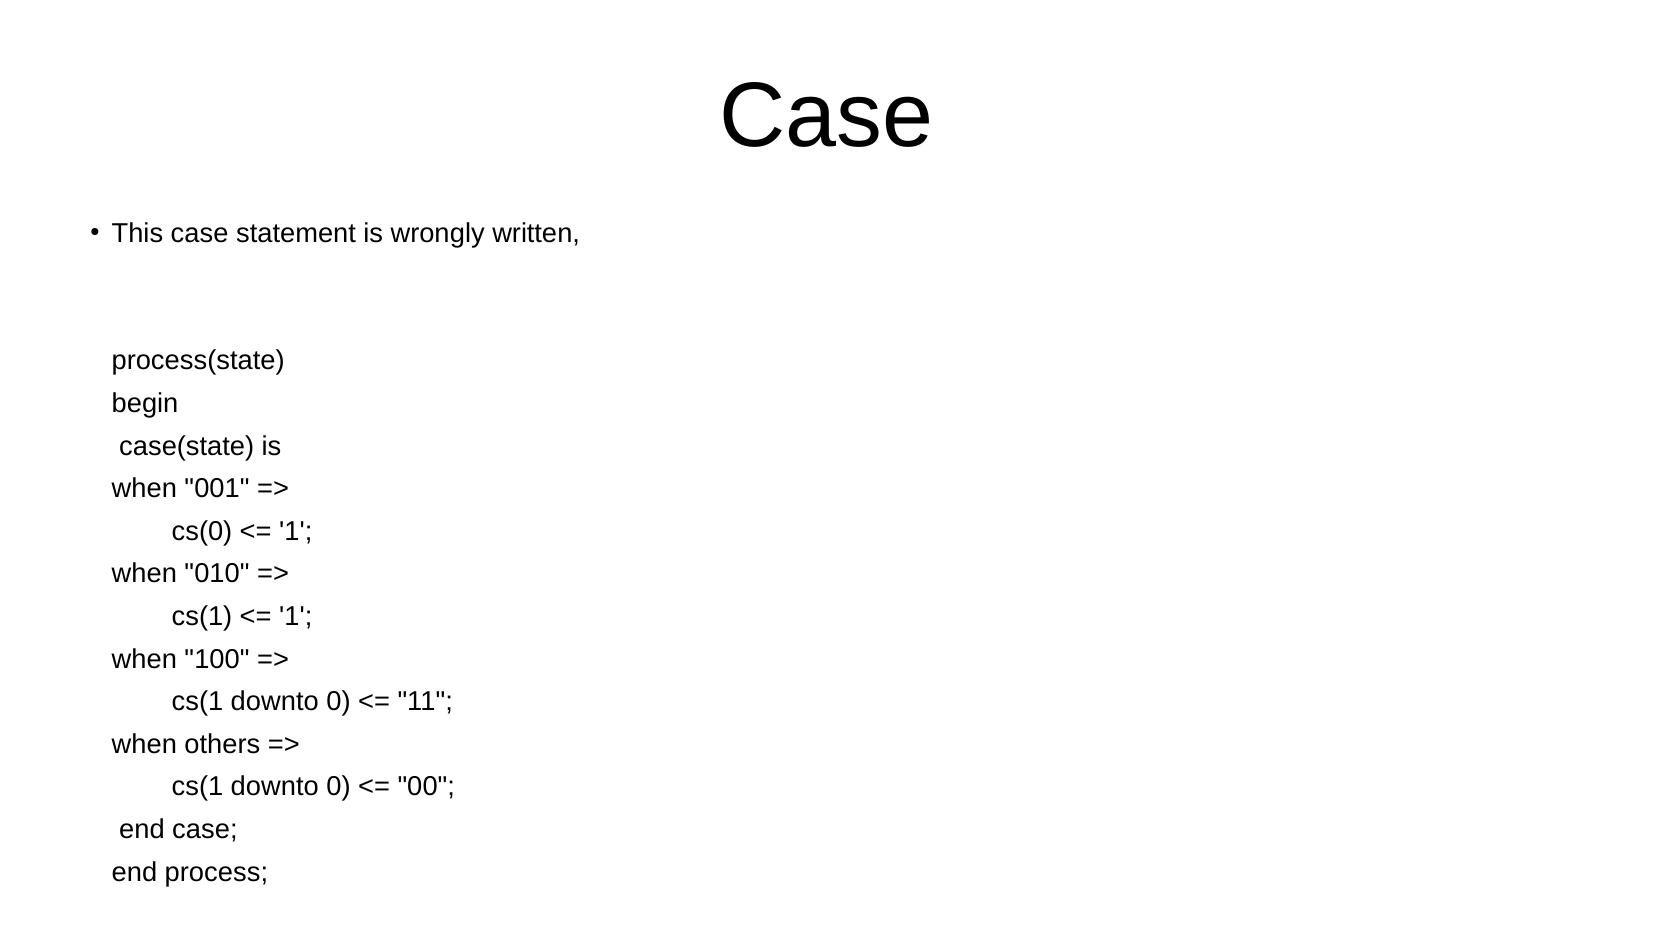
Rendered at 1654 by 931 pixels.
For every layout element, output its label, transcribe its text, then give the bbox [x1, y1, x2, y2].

title Case [82, 37, 1571, 193]
list This case statement is wrongly written, process(state) begin case(state) is when "001" => cs(0) <= '1'; when "010" => cs(1) <= '1'; when "100" => cs(1 downto 0) <= "11"; when others => cs(1 downto 0) <= "00"; end case; end process; [82, 217, 1571, 901]
